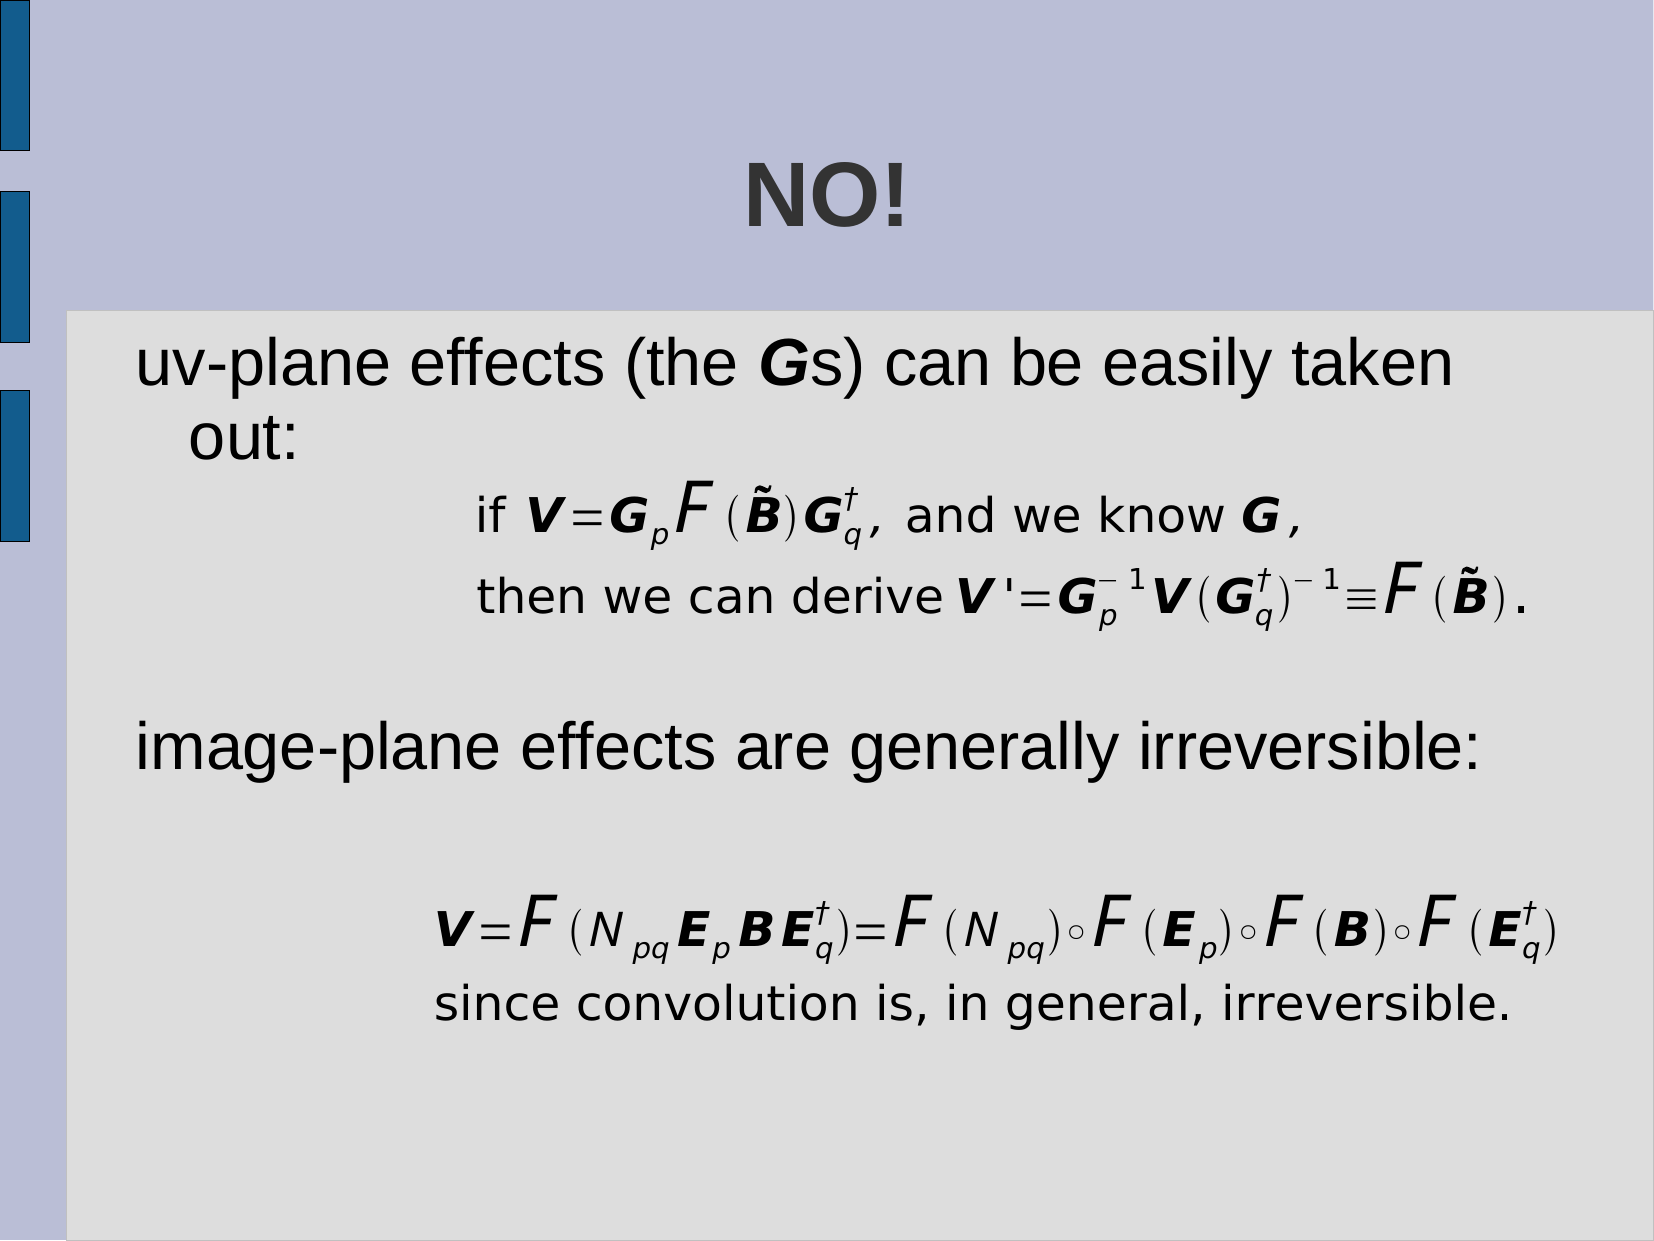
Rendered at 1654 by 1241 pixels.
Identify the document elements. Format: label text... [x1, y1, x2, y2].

title NO! [121, 91, 1534, 299]
list image-plane effects are generally irreversible: [118, 708, 1531, 886]
list uv-plane effects (the Gs) can be easily taken out: [118, 324, 1531, 502]
chart [468, 472, 1536, 633]
chart [427, 886, 1565, 1034]
